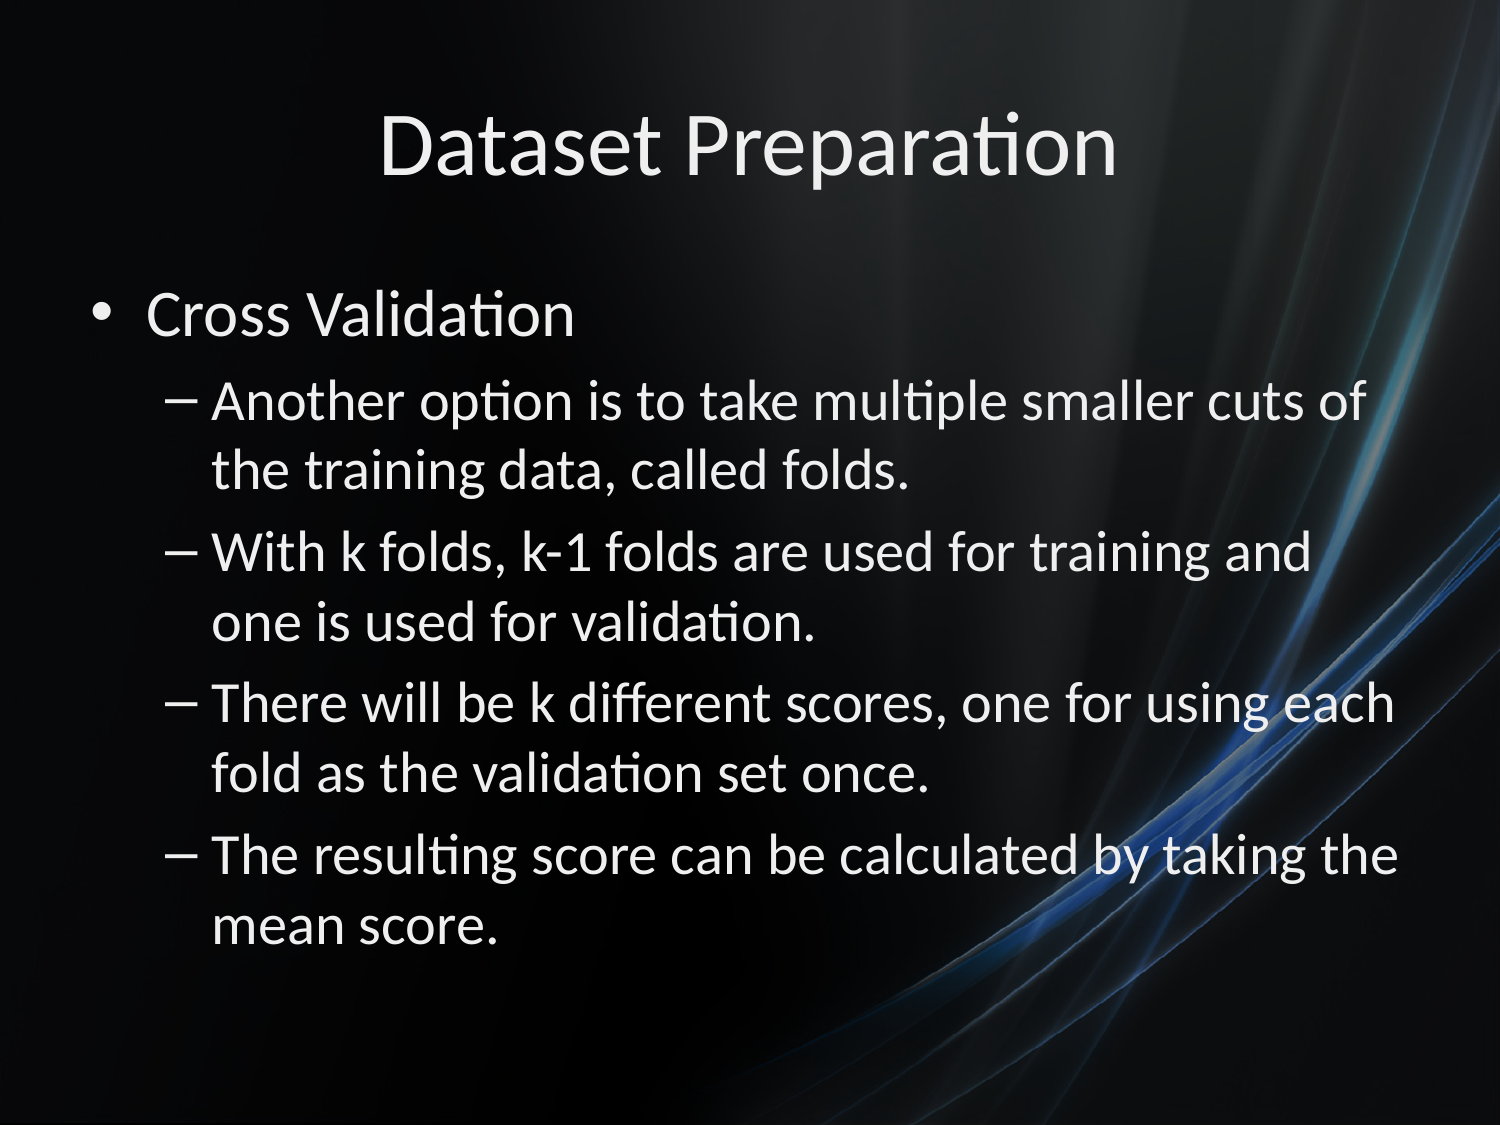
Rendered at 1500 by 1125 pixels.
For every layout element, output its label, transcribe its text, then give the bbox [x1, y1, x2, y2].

picture [0, 0, 1500, 1125]
title Dataset Preparation [75, 45, 1425, 233]
list Cross Validation Another option is to take multiple smaller cuts of the training data, called folds. With k folds, k-1 folds are used for training and one is used for validation. There will be k different scores, one for using each fold as the validation set once. The resulting score can be calculated by taking the mean score. [75, 262, 1425, 1005]
